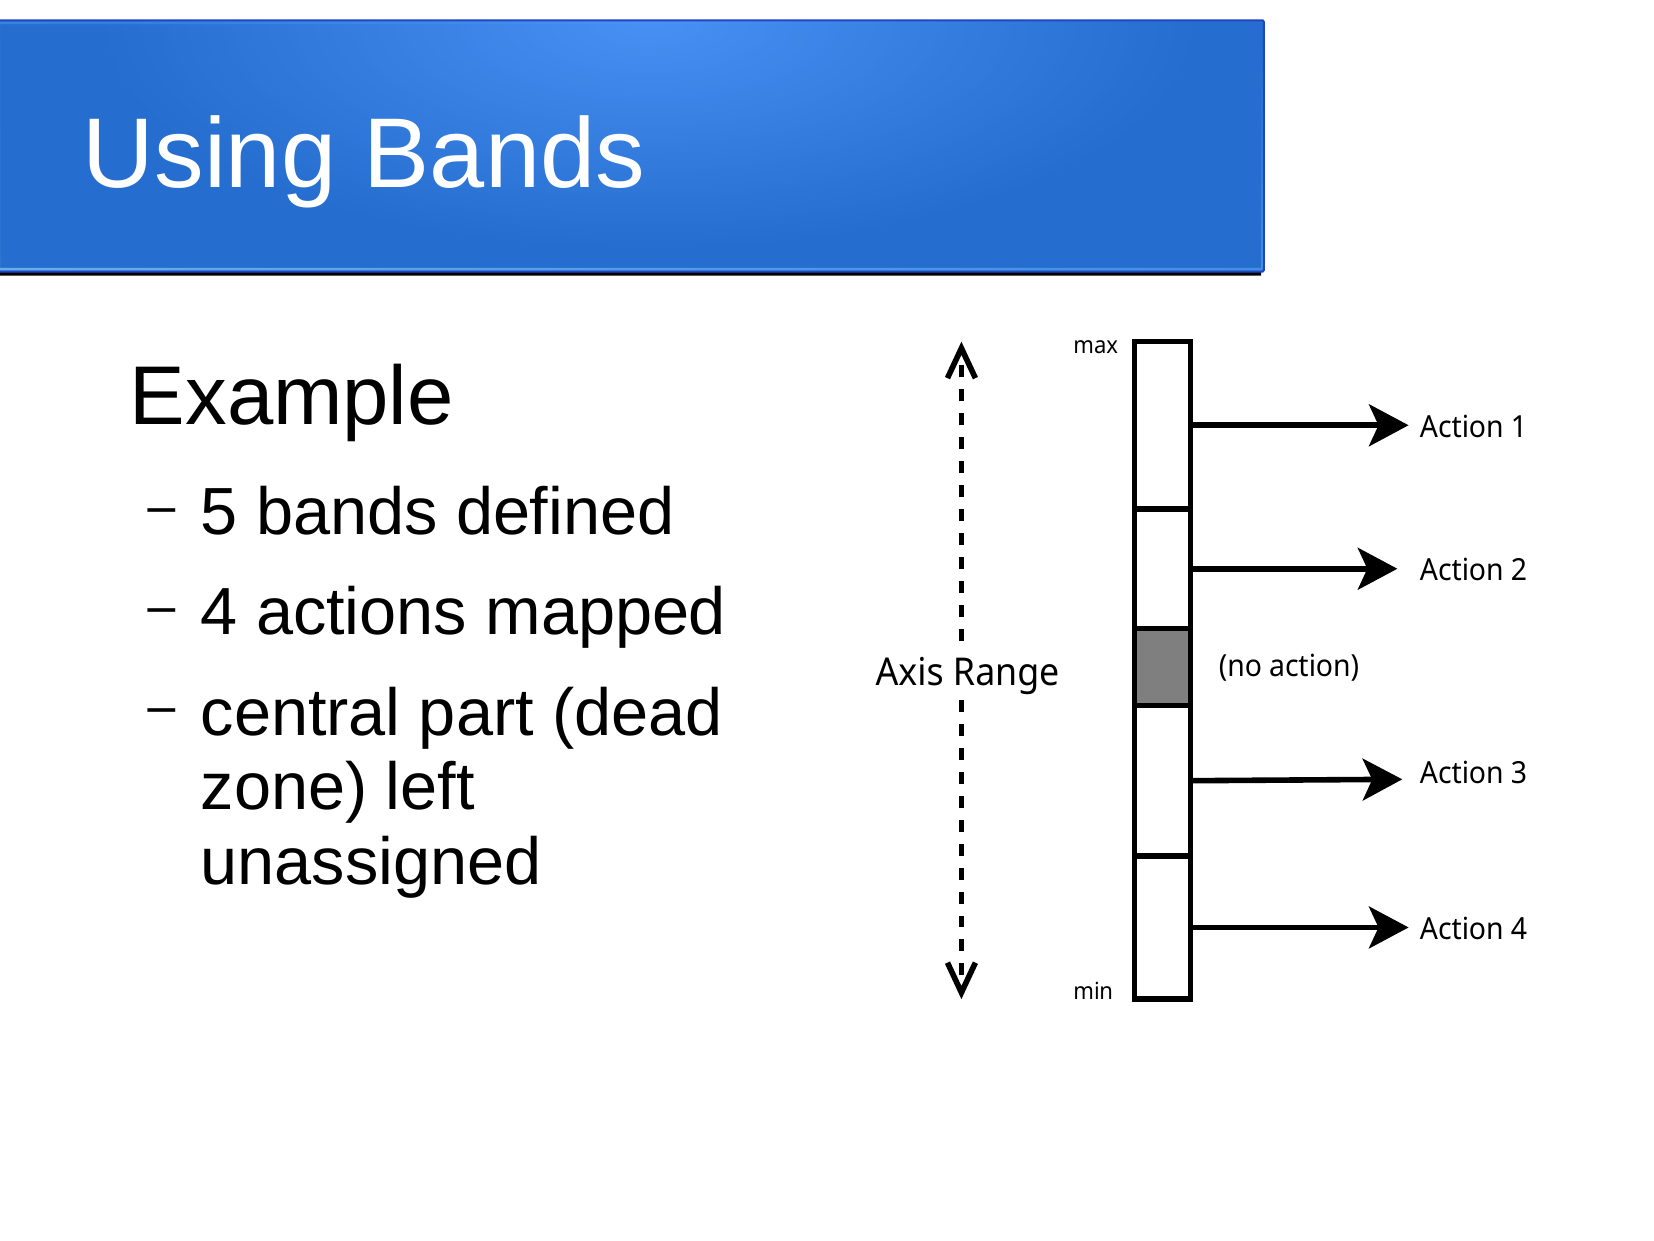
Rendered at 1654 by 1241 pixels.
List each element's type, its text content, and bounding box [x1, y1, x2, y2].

list Example 5 bands defined 4 actions mapped central part (dead zone) left unassigned [59, 349, 815, 1069]
title Using Bands [82, 49, 1250, 257]
picture [874, 312, 1539, 1023]
